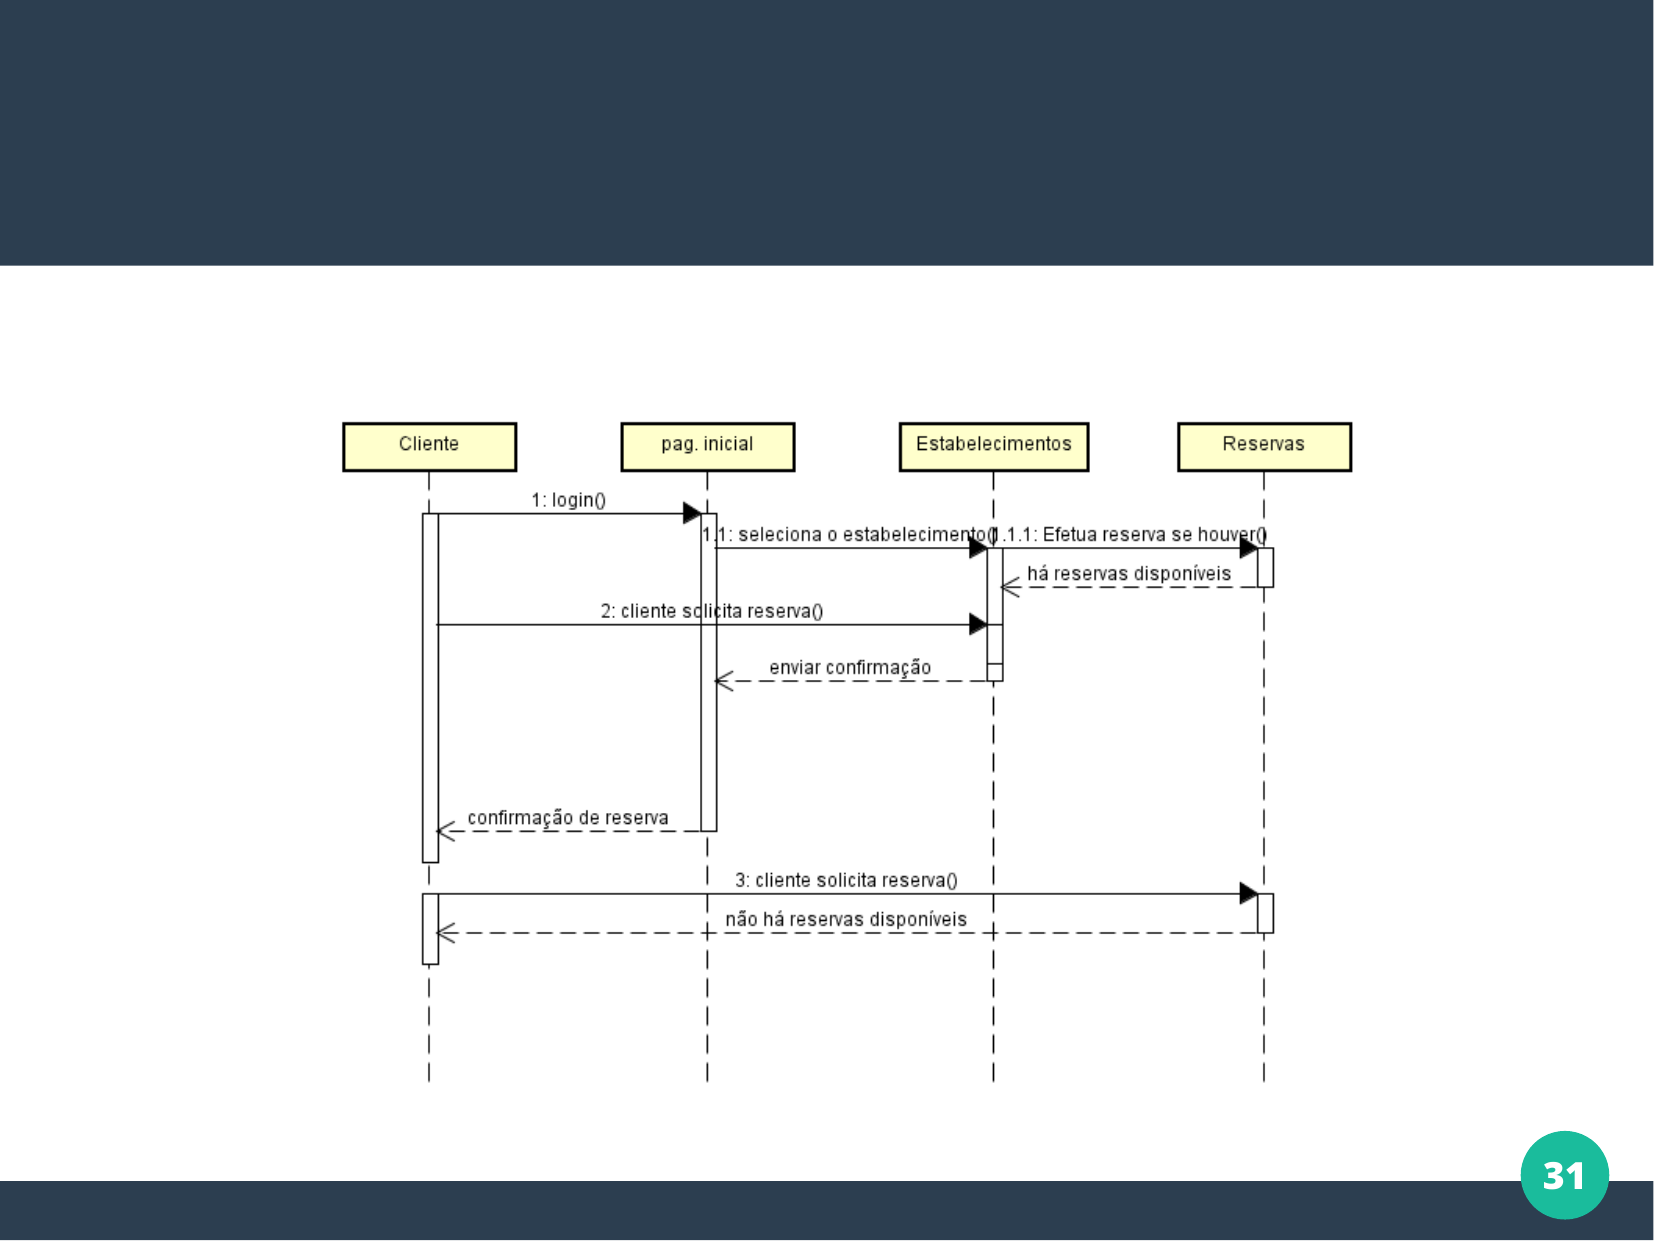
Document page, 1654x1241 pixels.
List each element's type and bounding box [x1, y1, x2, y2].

picture [330, 413, 1362, 1114]
